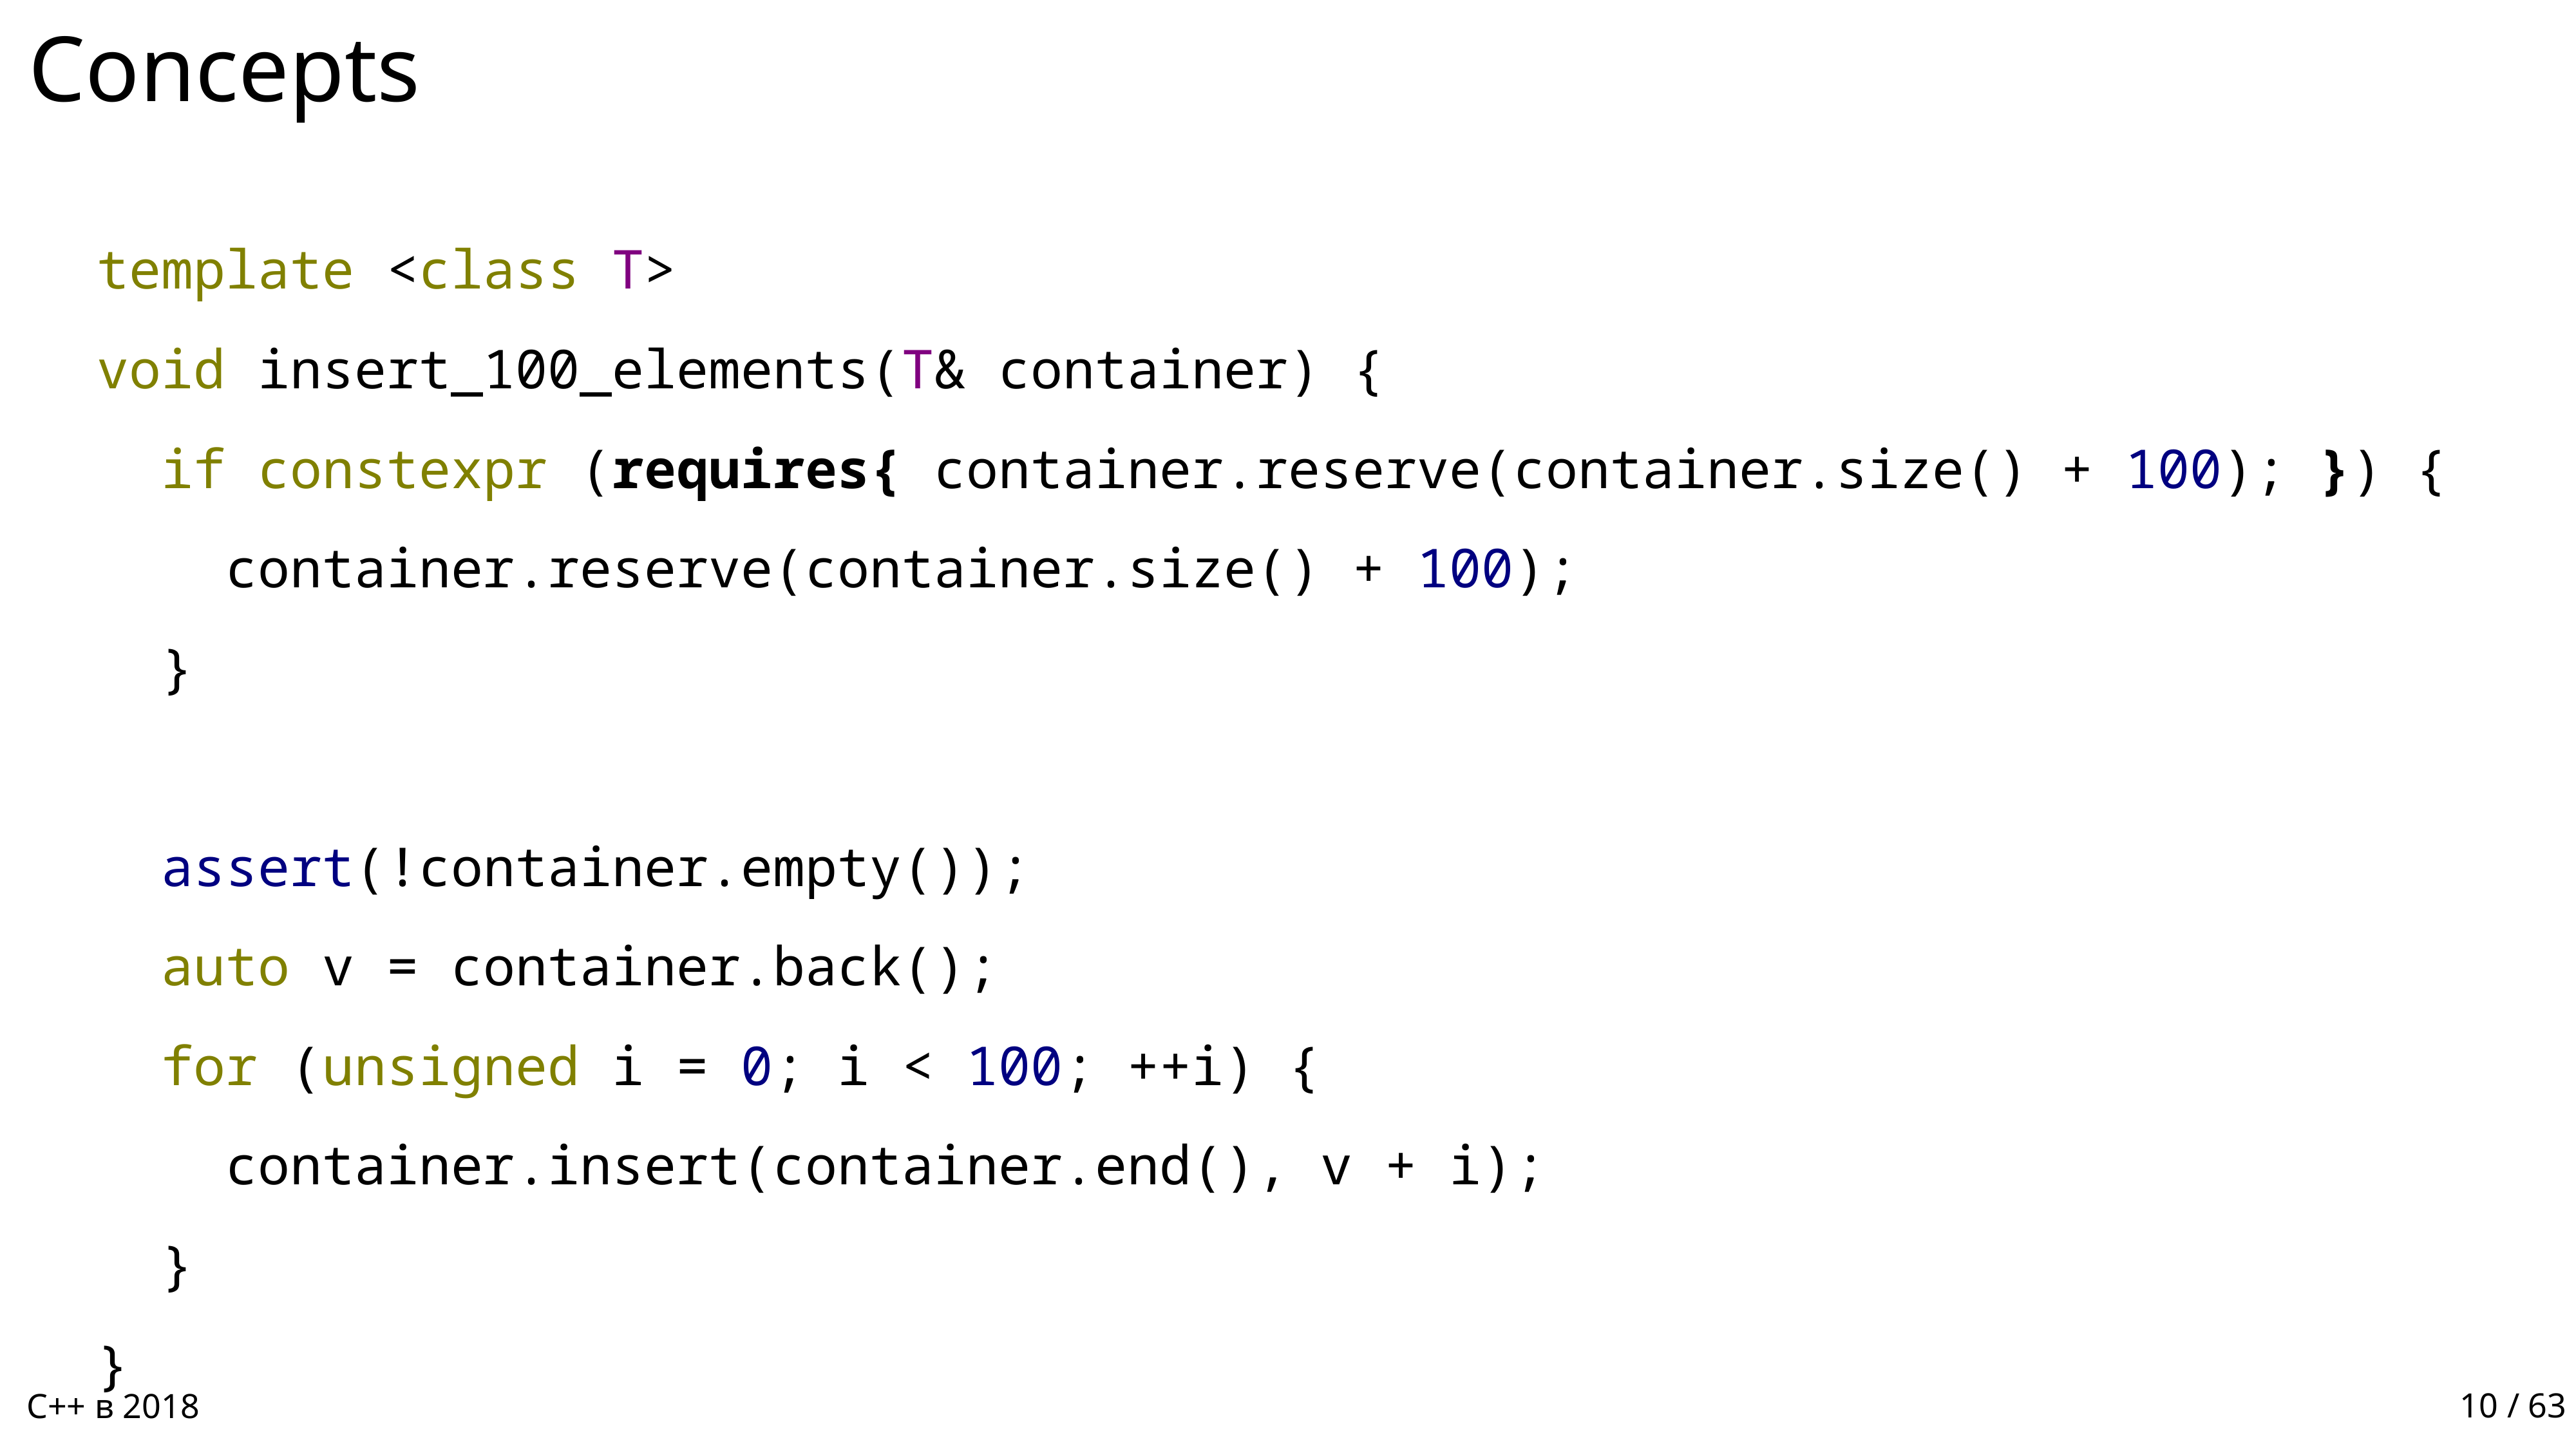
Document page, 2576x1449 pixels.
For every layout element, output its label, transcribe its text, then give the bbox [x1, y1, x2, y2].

list template <class T> void insert_100_elements(T& container) { if constexpr (requires{ container.reserve(container.size() + 100); }) { container.reserve(container.size() + 100); } assert(!container.empty()); auto v = container.back(); for (unsigned i = 0; i < 100; ++i) { container.insert(container.end(), v + i); } } [87, 214, 2551, 1382]
list C++ в 2018 [17, 1376, 1114, 1431]
title Concepts [19, 19, 2551, 155]
list <number> / 63 [1479, 1376, 2576, 1431]
